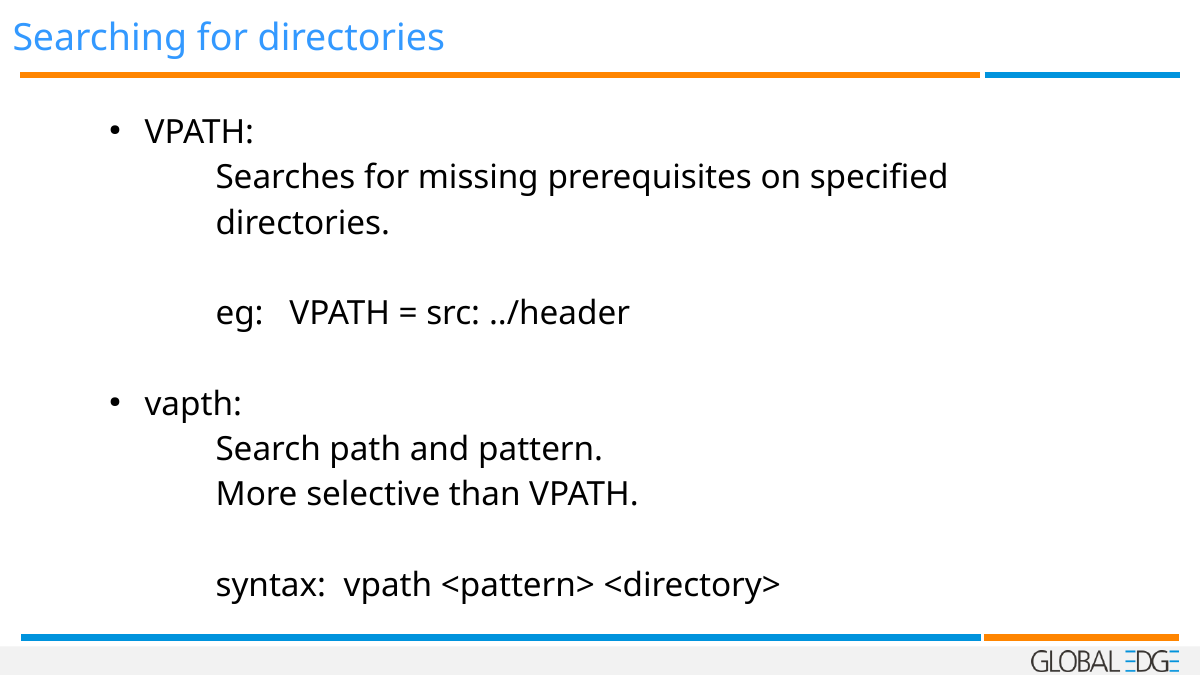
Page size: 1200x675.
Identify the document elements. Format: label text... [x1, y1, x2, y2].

picture [1031, 650, 1179, 672]
title Searching for directories [12, 9, 1088, 63]
text_box VPATH: Searches for missing prerequisites on specified directories. eg: VPATH = src: ../header vapth: Search path and pattern. More selective than VPATH. syntax: vpath <pattern> <directory> [94, 100, 1026, 662]
